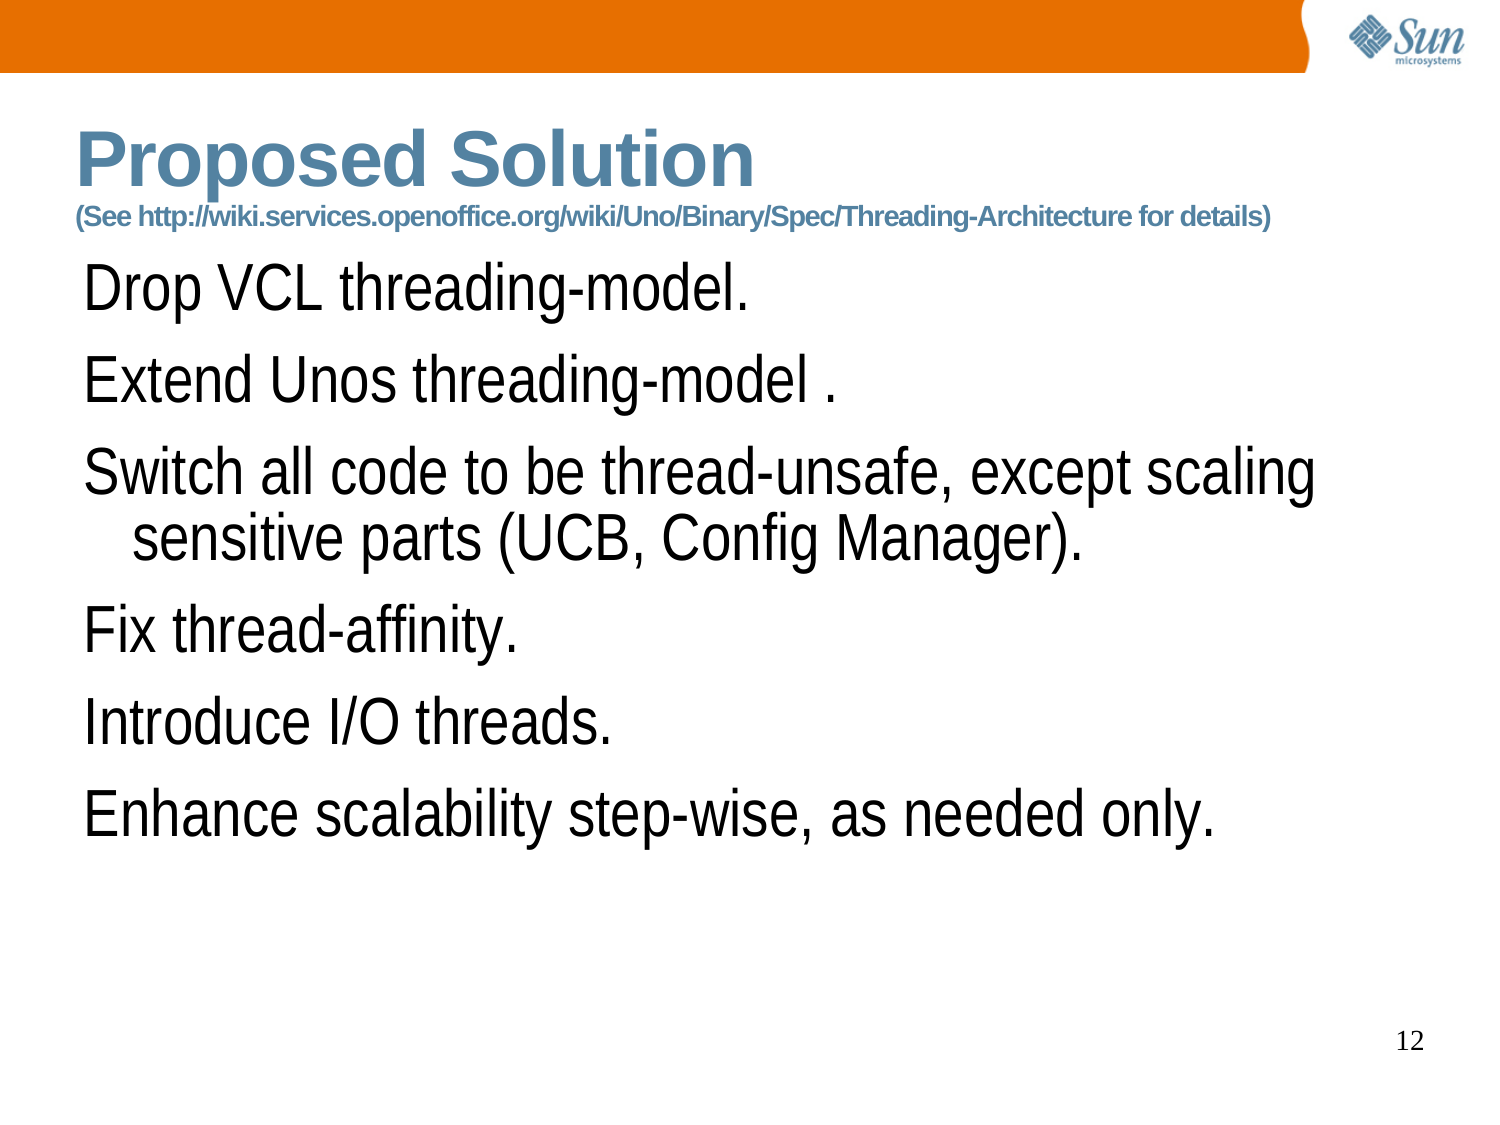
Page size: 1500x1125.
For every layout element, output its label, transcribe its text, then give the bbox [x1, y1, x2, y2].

list Drop VCL threading-model. Extend Unos threading-model . Switch all code to be thread-unsafe, except scaling sensitive parts (UCB, Config Manager). Fix thread-affinity. Introduce I/O threads. Enhance scalability step-wise, as needed only. [64, 258, 1401, 1062]
title Proposed Solution (See http://wiki.services.openoffice.org/wiki/Uno/Binary/Spec/Threading-Architecture for details) [75, 123, 1437, 242]
picture [0, 0, 1500, 73]
